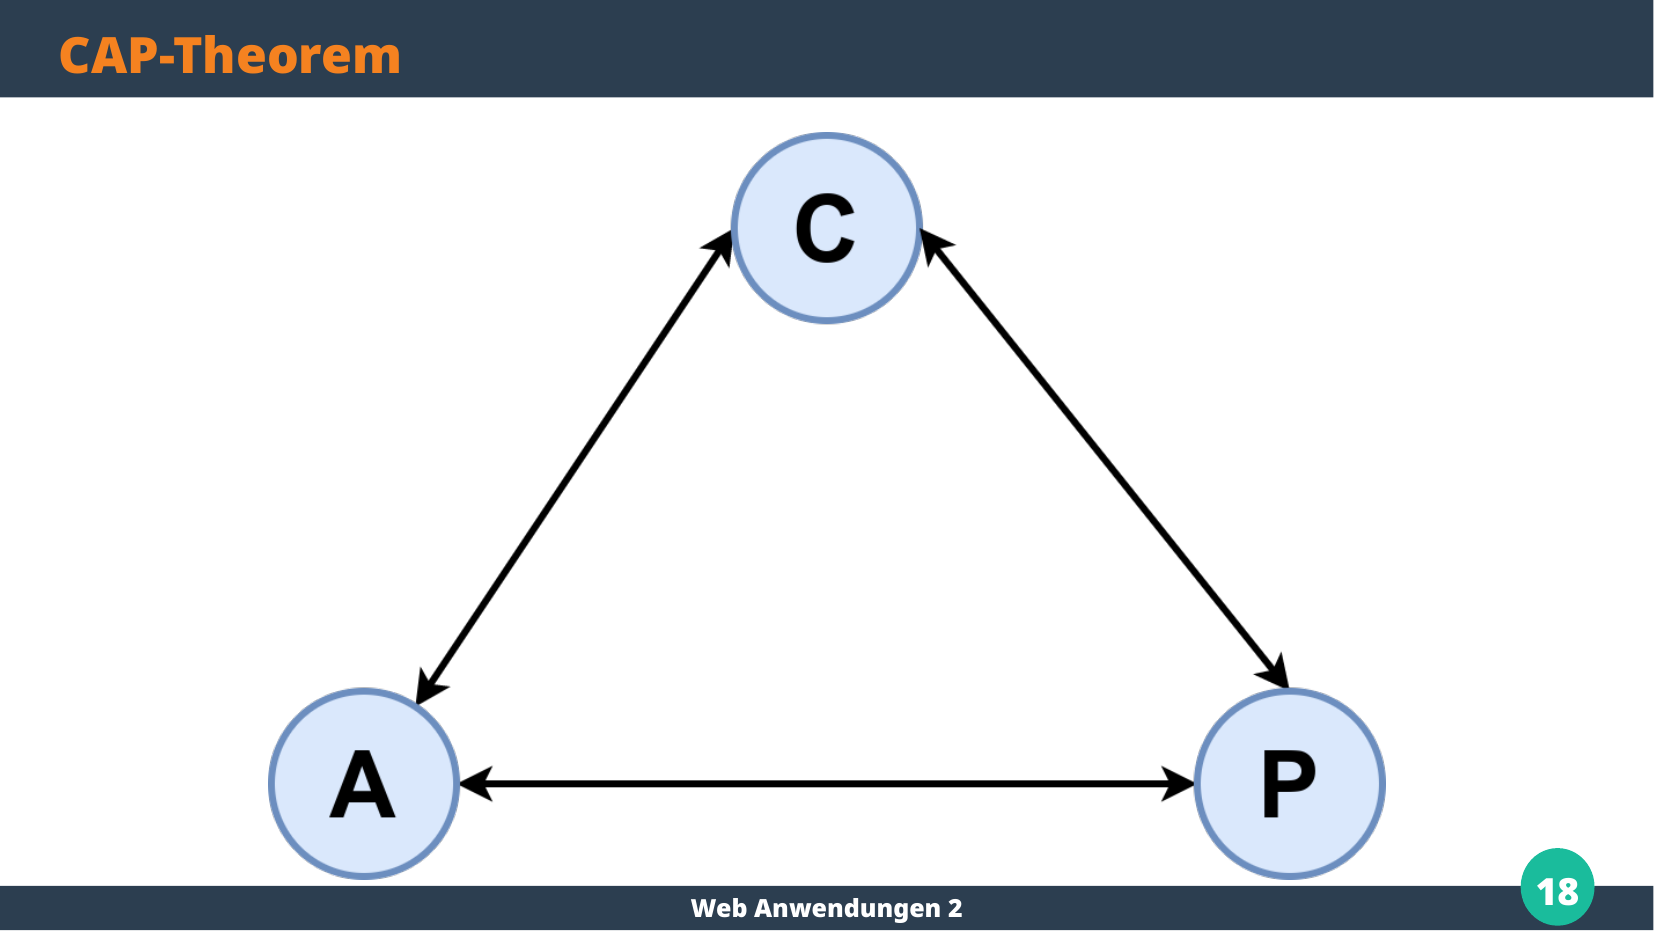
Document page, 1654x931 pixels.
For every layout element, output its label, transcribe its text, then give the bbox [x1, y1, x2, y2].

picture [268, 132, 1386, 880]
title CAP-Theorem [59, 8, 1595, 89]
